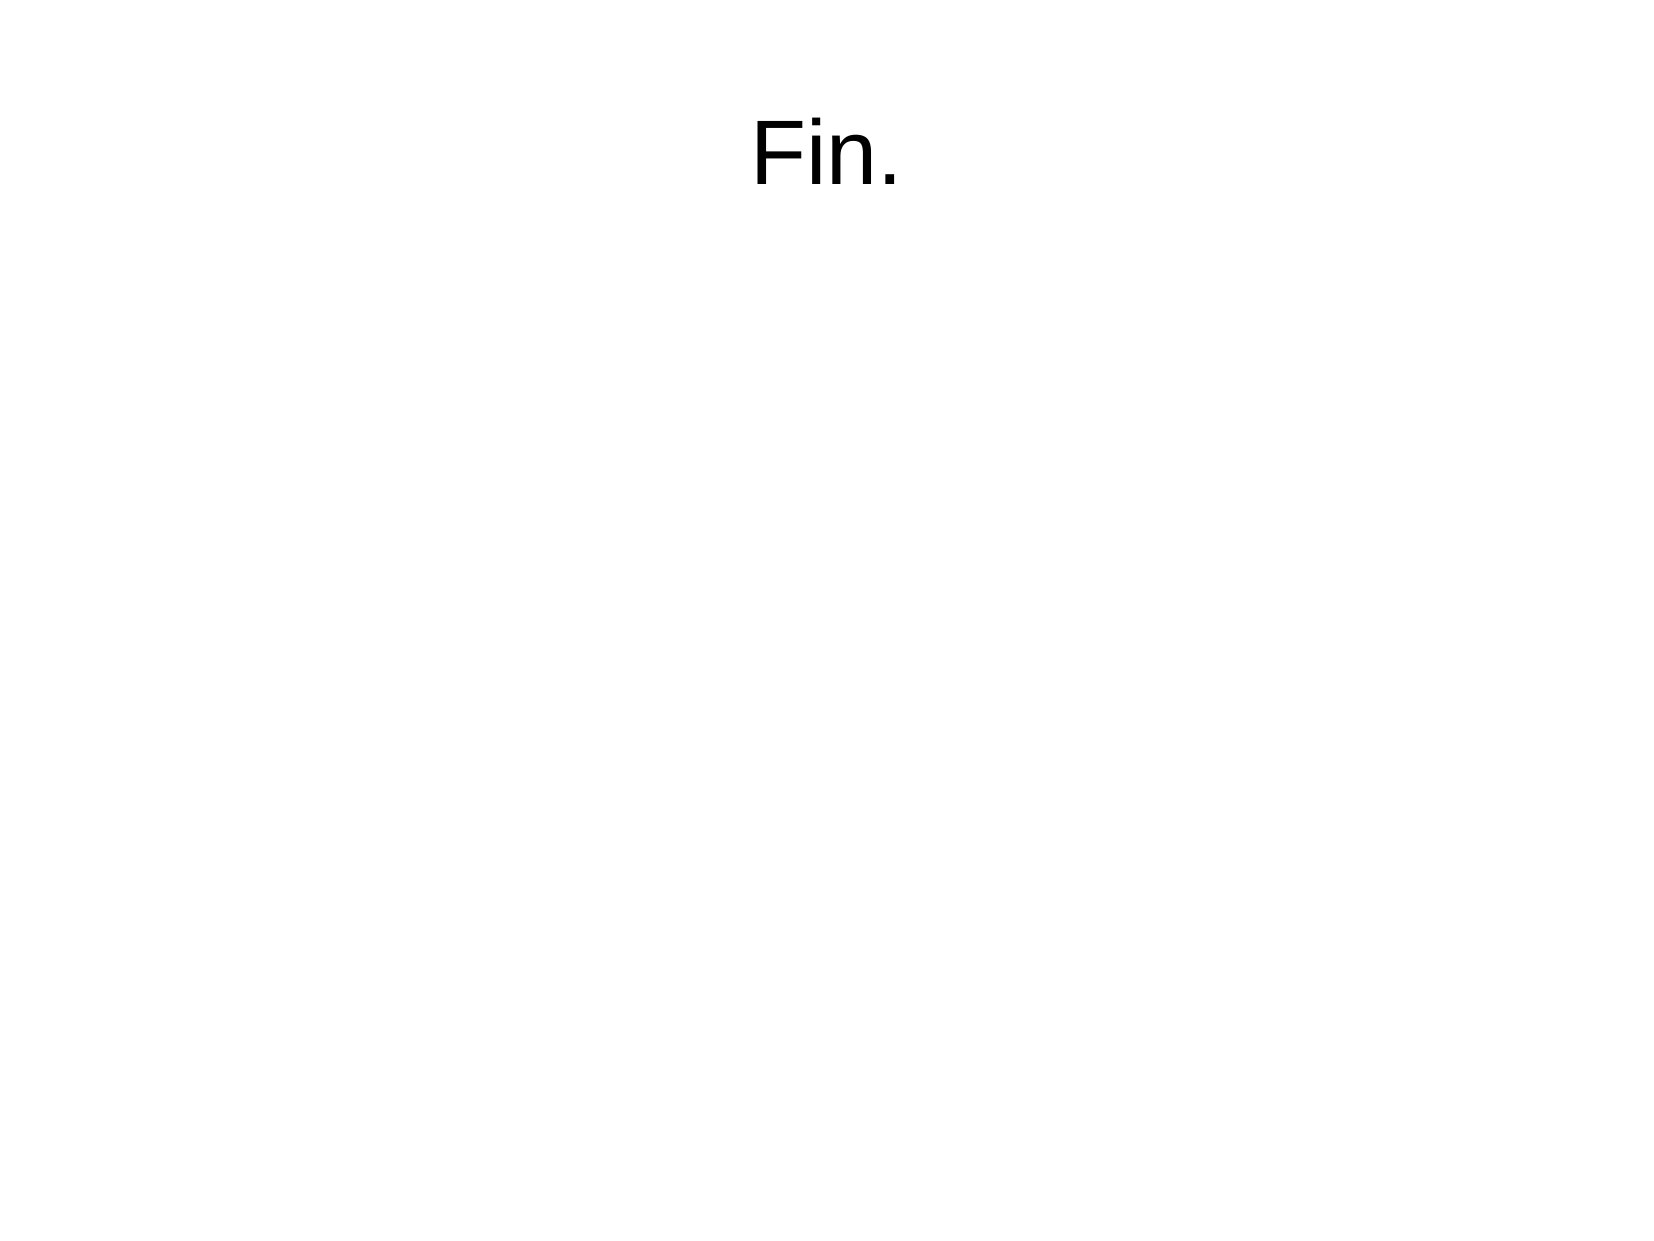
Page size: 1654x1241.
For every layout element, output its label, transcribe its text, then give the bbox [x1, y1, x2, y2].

title Fin. [82, 49, 1571, 257]
